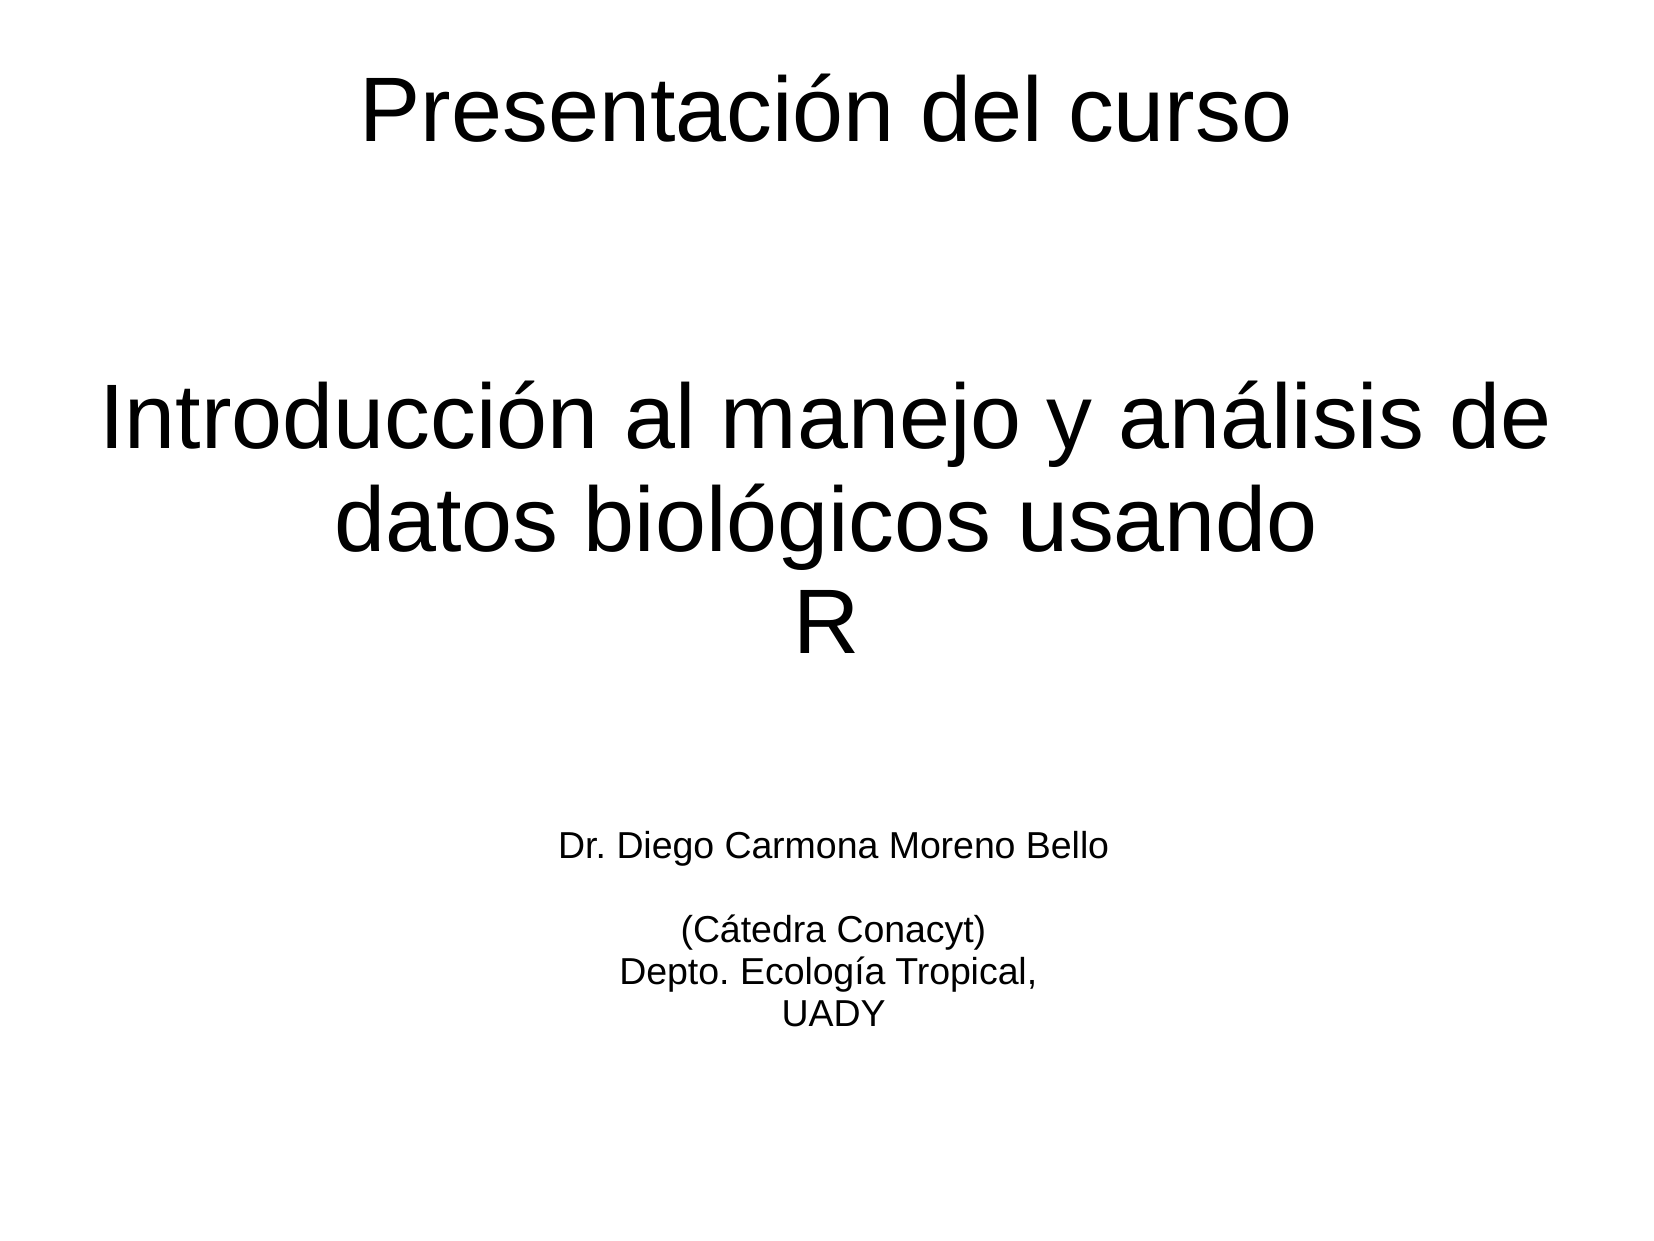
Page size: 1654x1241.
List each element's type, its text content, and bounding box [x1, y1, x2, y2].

text_box Dr. Diego Carmona Moreno Bello (Cátedra Conacyt) Depto. Ecología Tropical, UADY [543, 817, 1124, 1042]
title Presentación del curso Introducción al manejo y análisis de datos biológicos usando R [82, 58, 1571, 674]
